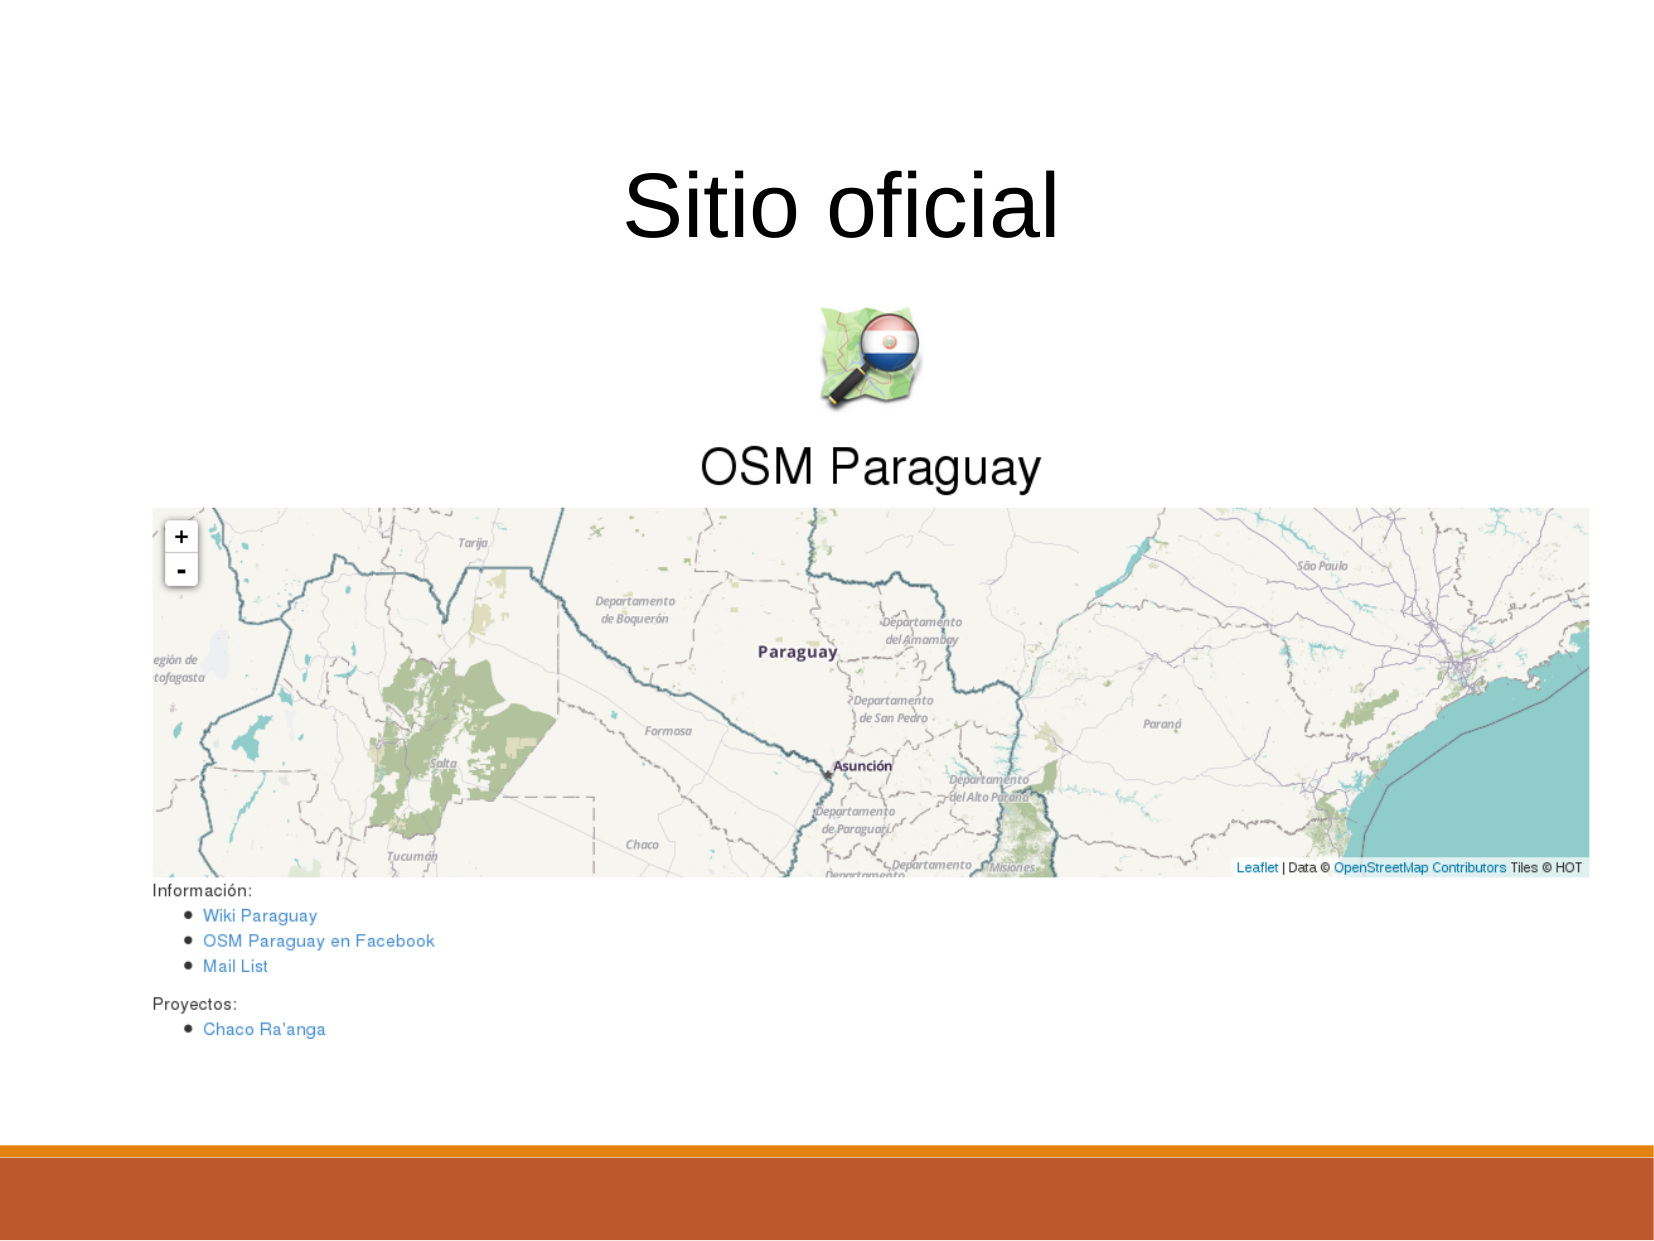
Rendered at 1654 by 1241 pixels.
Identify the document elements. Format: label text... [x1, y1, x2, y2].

picture [135, 306, 1597, 1040]
title Sitio oficial [59, 99, 1548, 308]
